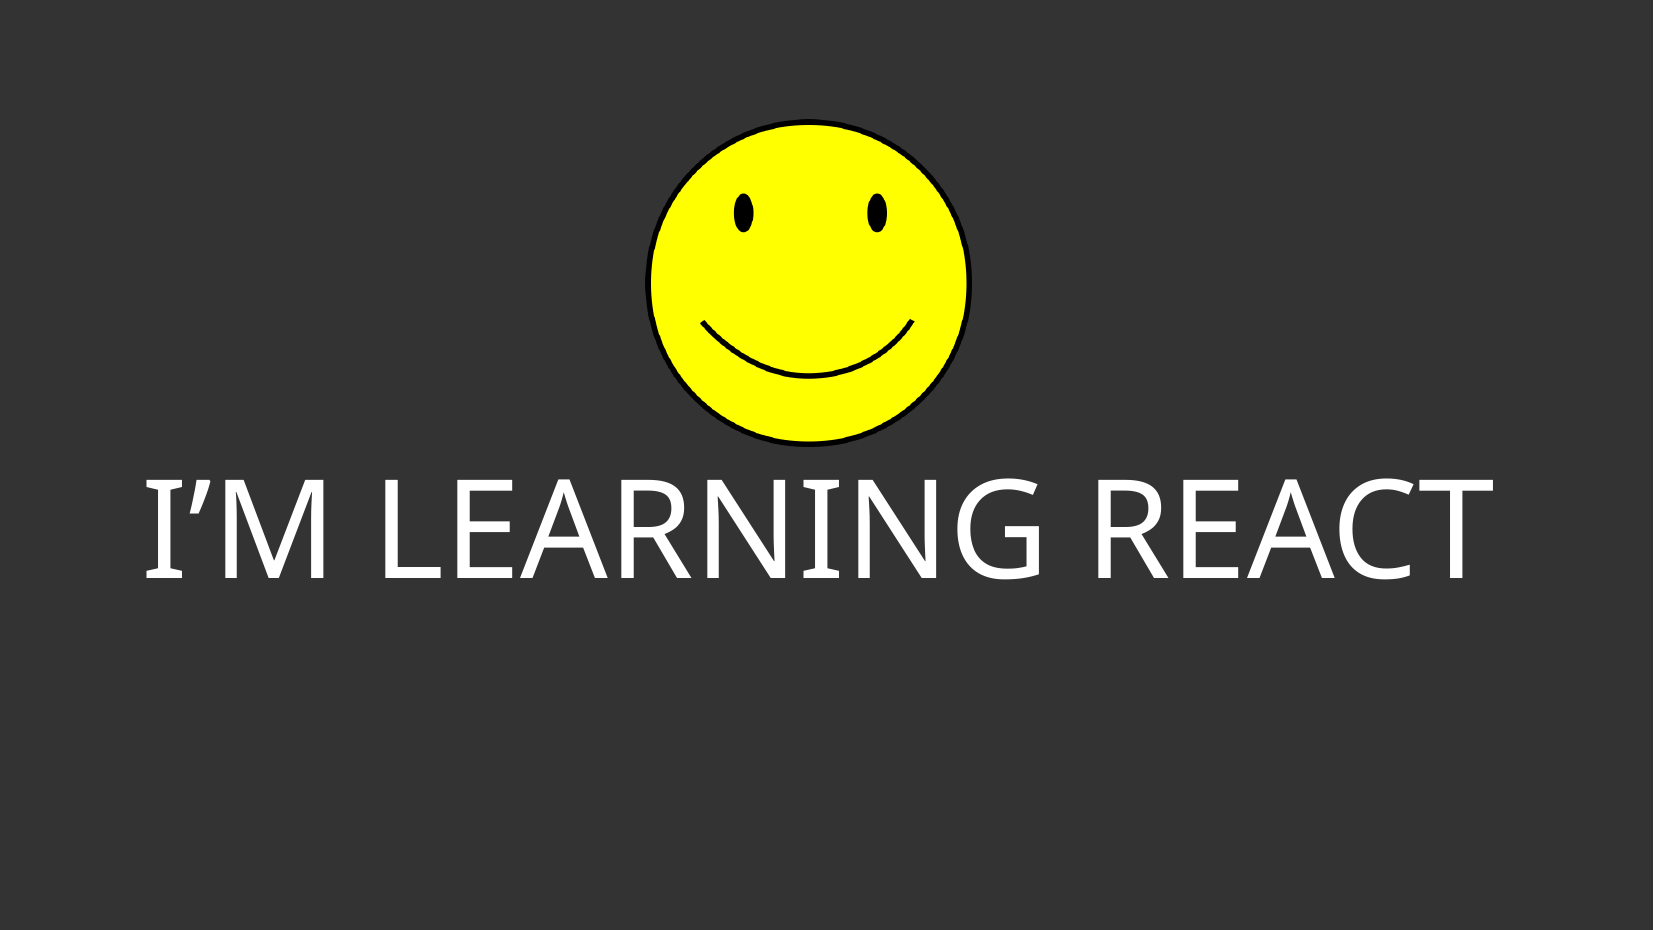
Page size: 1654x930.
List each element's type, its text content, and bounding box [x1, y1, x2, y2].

subtitle I’M LEARNING REACT [75, 165, 1563, 886]
picture [645, 119, 972, 447]
